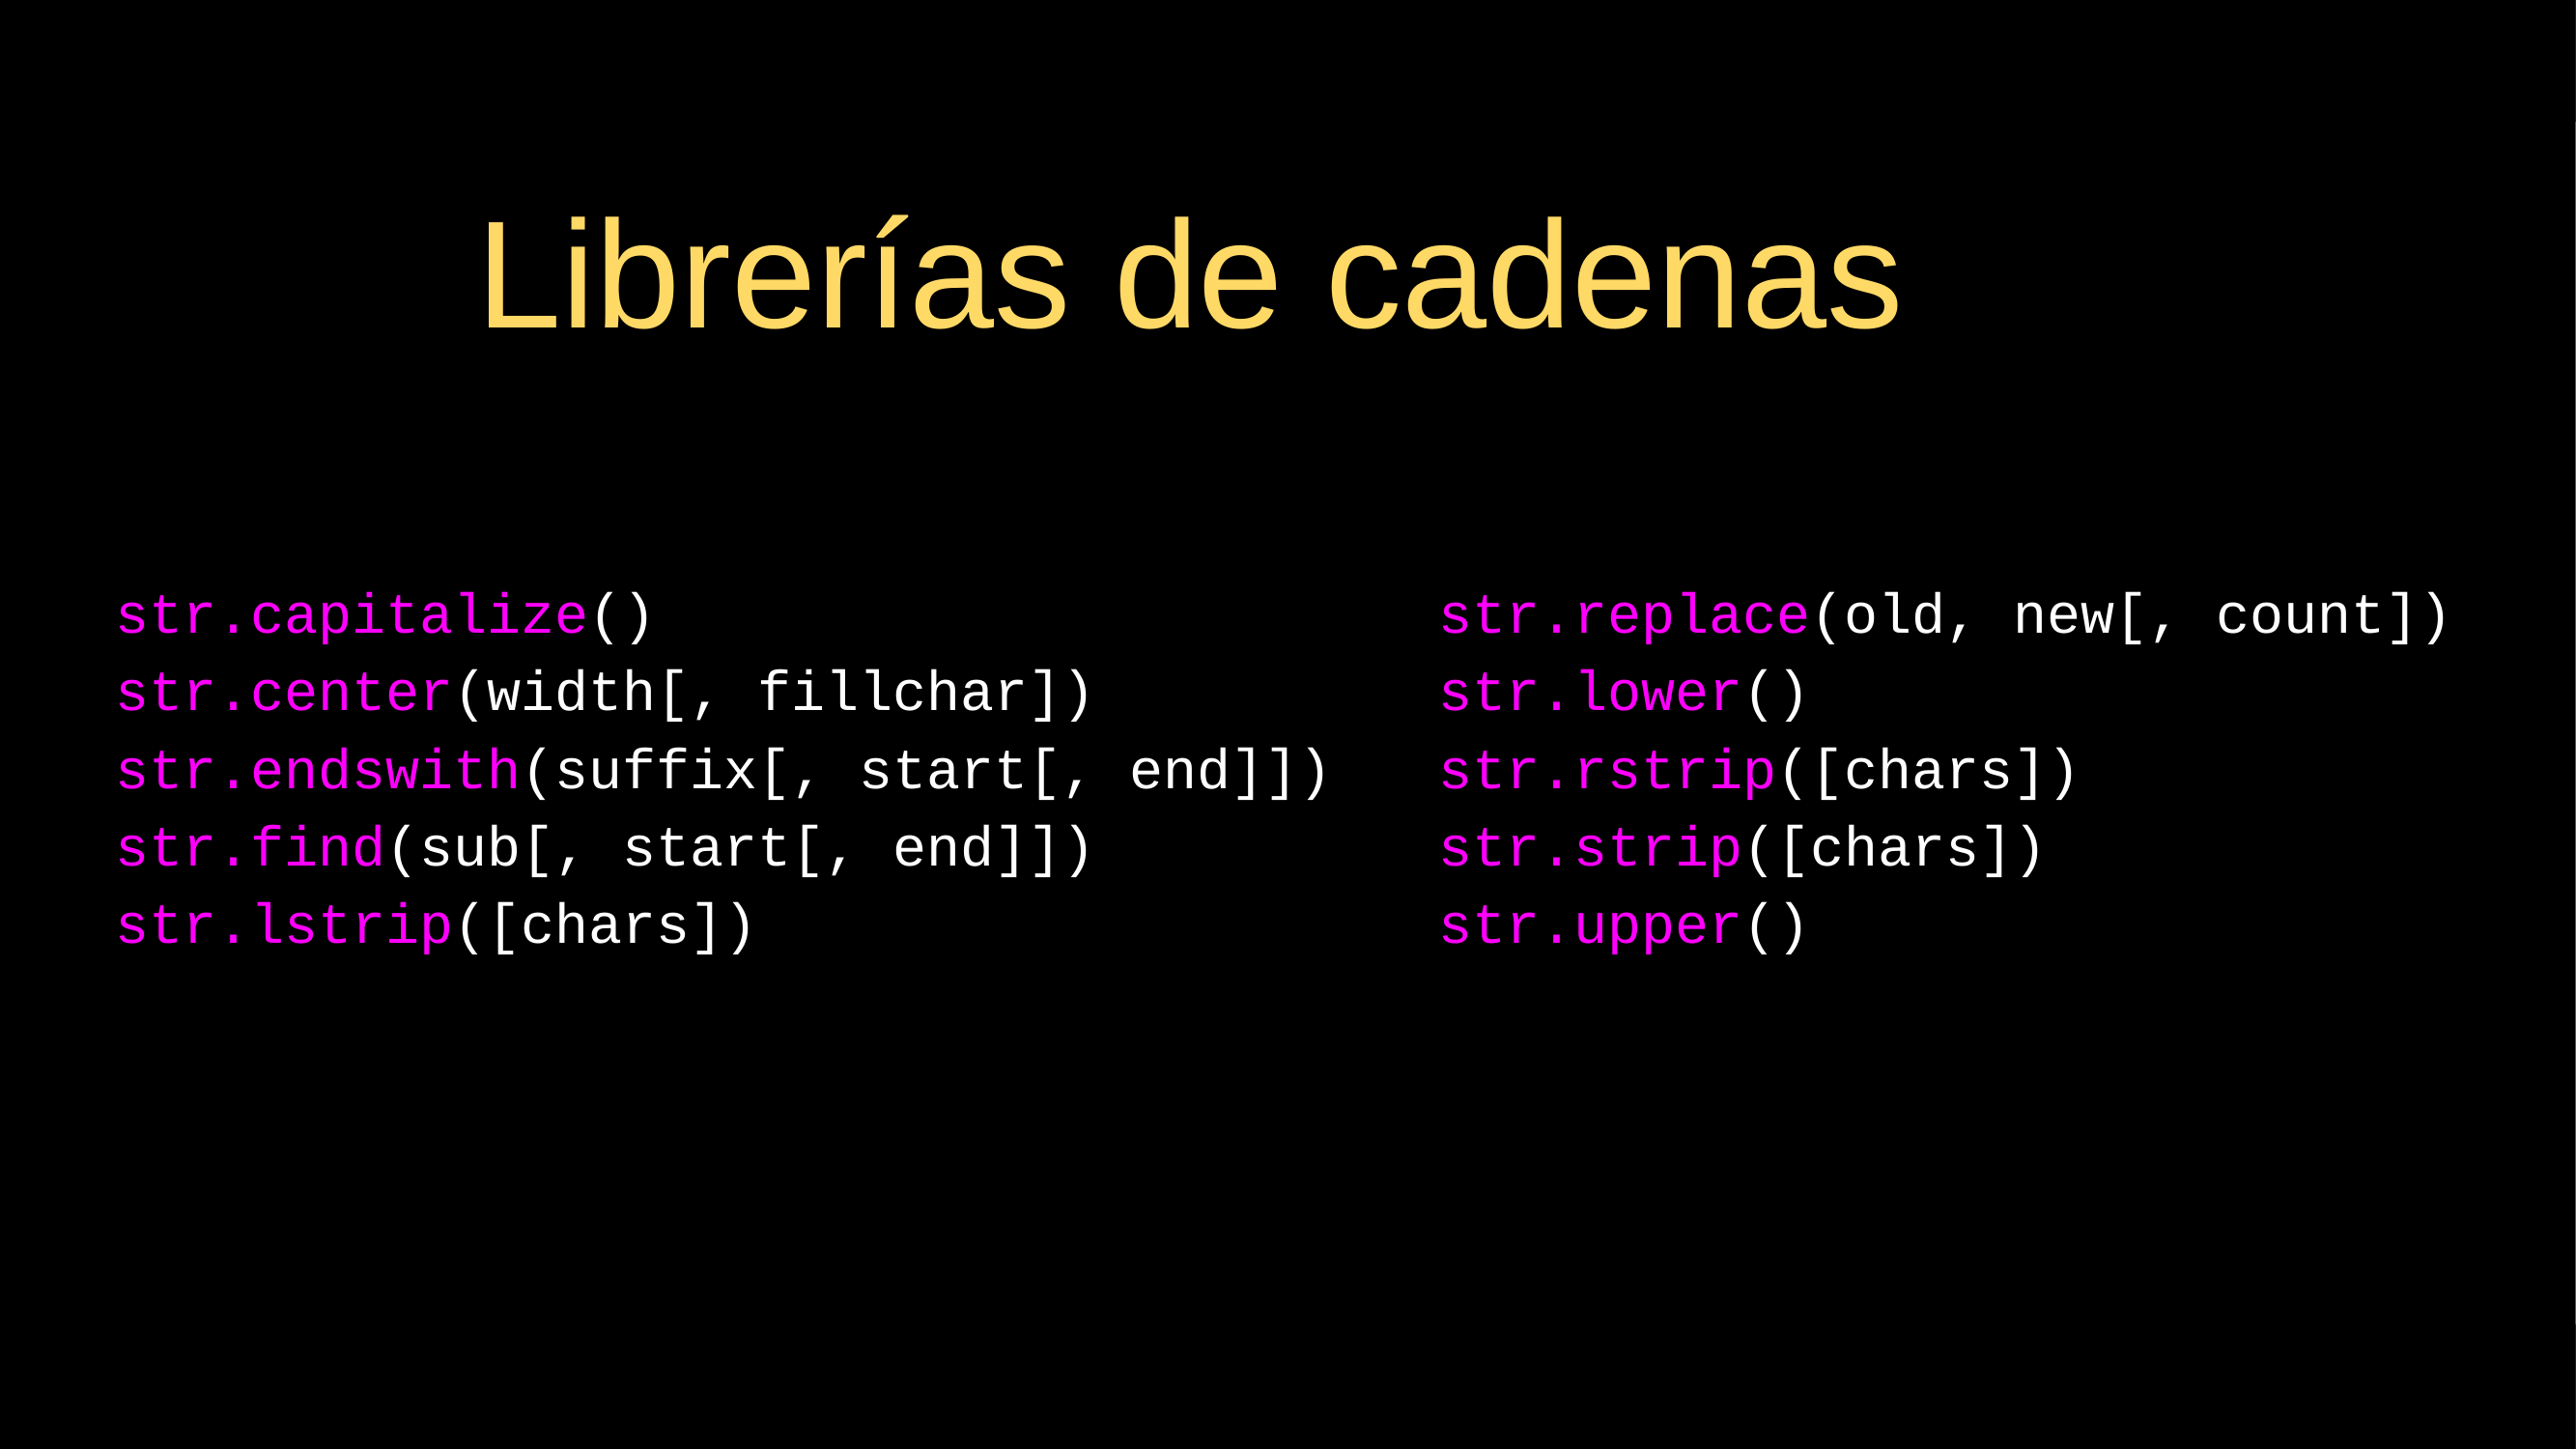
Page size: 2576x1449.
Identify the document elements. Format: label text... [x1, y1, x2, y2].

text_box str.replace(old, new[, count]) str.lower() str.rstrip([chars]) str.strip([chars]) str.upper() [1438, 381, 2505, 1141]
text_box str.capitalize() str.center(width[, fillchar]) str.endswith(suffix[, start[, end]]) str.find(sub[, start[, end]]) str.lstrip([chars]) [115, 381, 1361, 1141]
title Librerías de cadenas [183, 131, 2199, 403]
